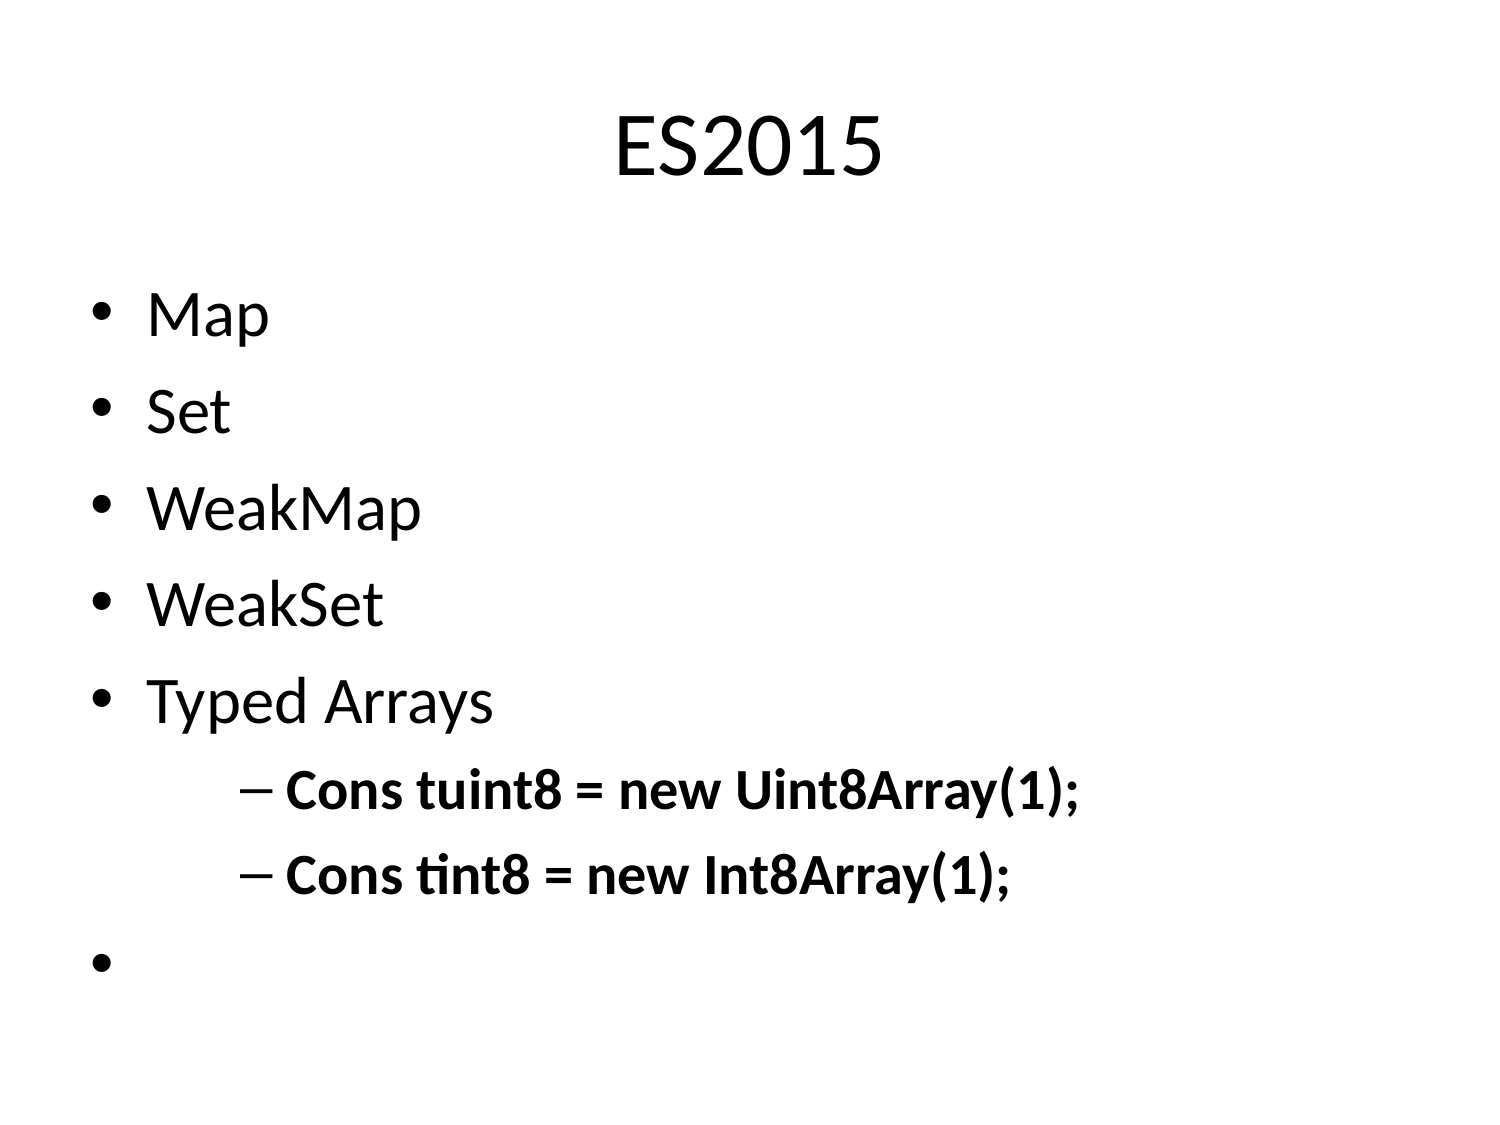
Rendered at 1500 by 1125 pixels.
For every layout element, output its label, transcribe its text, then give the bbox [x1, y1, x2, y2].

title ES2015 [75, 45, 1426, 233]
list Map Set WeakMap WeakSet Typed Arrays Cons tuint8 = new Uint8Array(1); Cons tint8 = new Int8Array(1); [75, 262, 1426, 1005]
